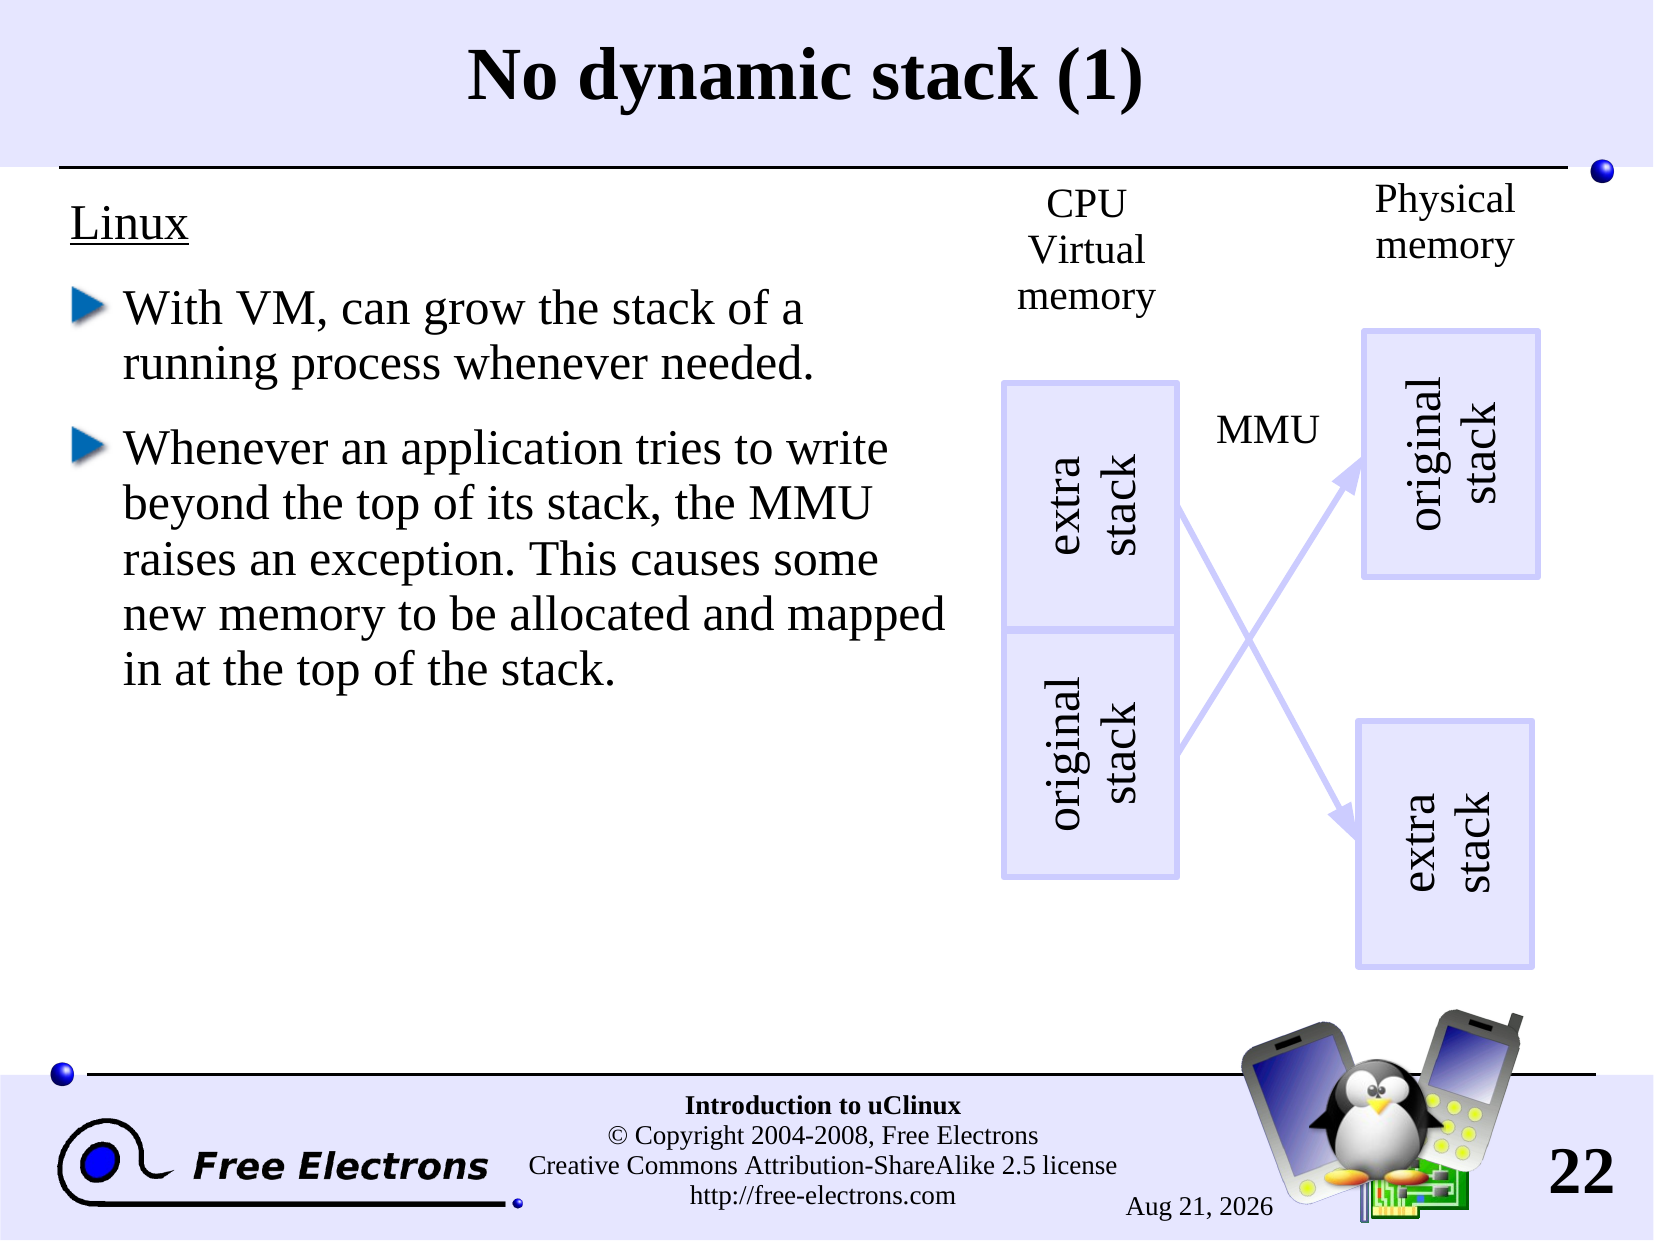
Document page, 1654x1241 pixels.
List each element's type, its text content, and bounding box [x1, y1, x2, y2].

text_box Physical memory [1374, 175, 1517, 277]
text_box original stack [1003, 631, 1178, 878]
text_box CPU Virtual memory [1017, 179, 1157, 332]
text_box extra stack [1003, 383, 1178, 630]
list Linux With VM, can grow the stack of a running process whenever needed. Whenever an application tries to write beyond the top of its stack, the MMU raises an exception. This causes some new memory to be allocated and mapped in at the top of the stack. [52, 195, 968, 1045]
picture [1225, 983, 1538, 1241]
picture [50, 1107, 527, 1216]
text_box extra stack [1358, 720, 1532, 967]
title No dynamic stack (1) [60, 25, 1551, 124]
text_box original stack [1364, 331, 1538, 578]
text_box MMU [1216, 406, 1321, 458]
